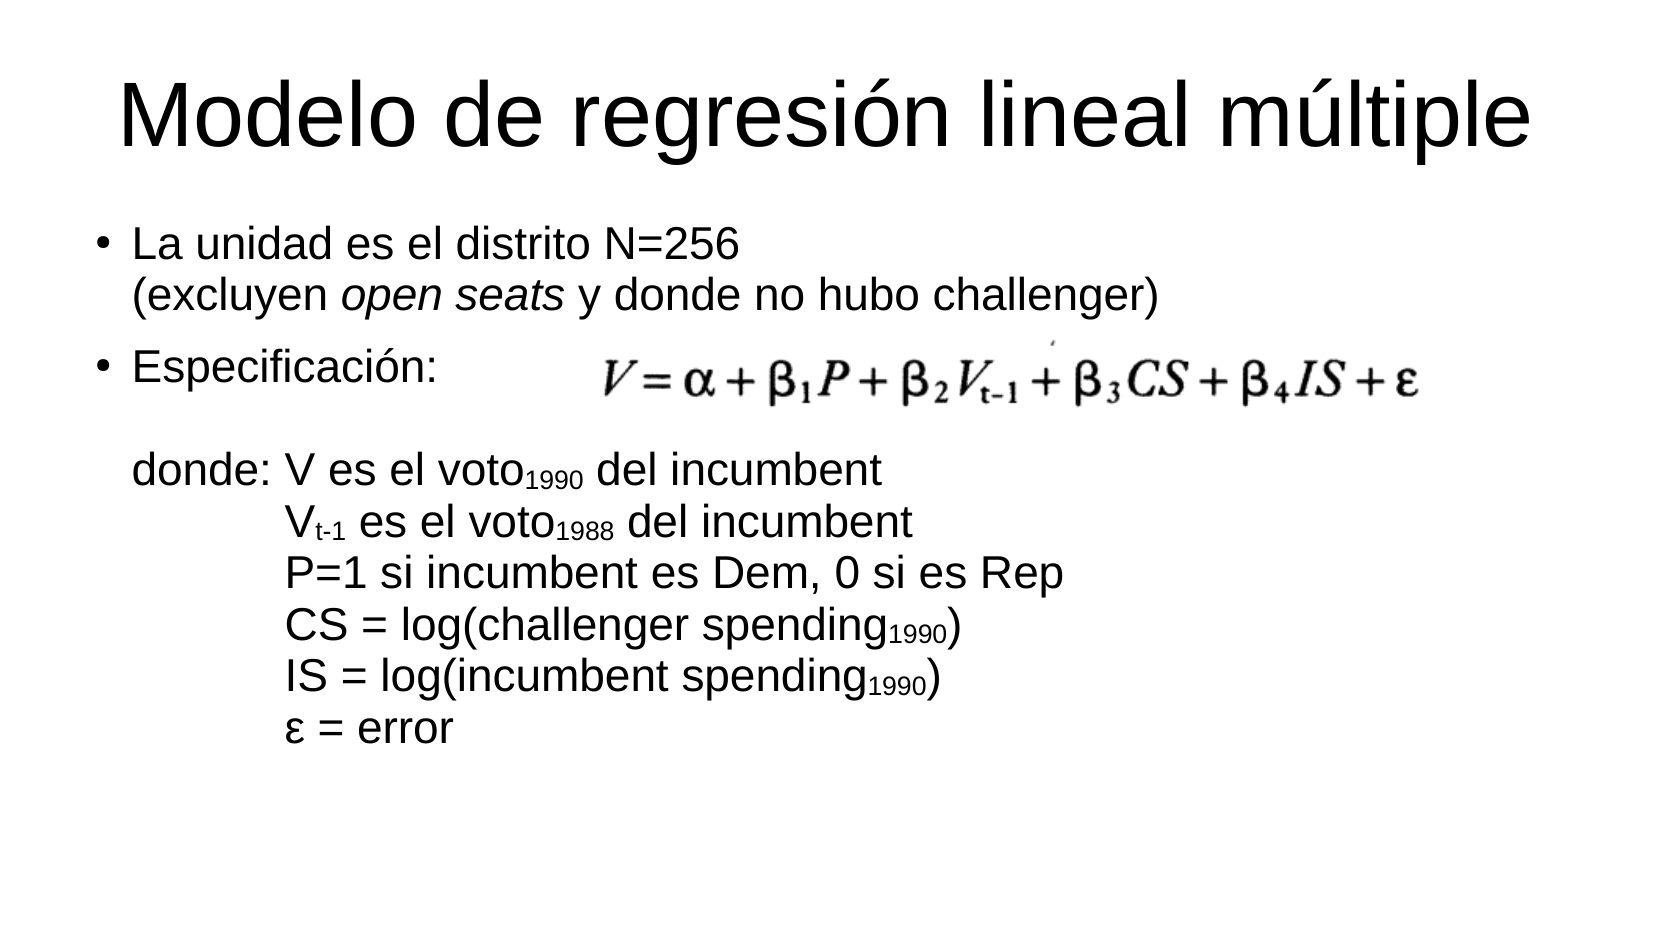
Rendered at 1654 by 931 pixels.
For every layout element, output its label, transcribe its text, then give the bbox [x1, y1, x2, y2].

list La unidad es el distrito N=256 (excluyen open seats y donde no hubo challenger) Especificación: donde: V es el voto1990 del incumbent Vt-1 es el voto1988 del incumbent P=1 si incumbent es Dem, 0 si es Rep CS = log(challenger spending1990) IS = log(incumbent spending1990) ε = error [82, 217, 1571, 758]
picture [577, 327, 1456, 435]
title Modelo de regresión lineal múltiple [82, 37, 1571, 193]
